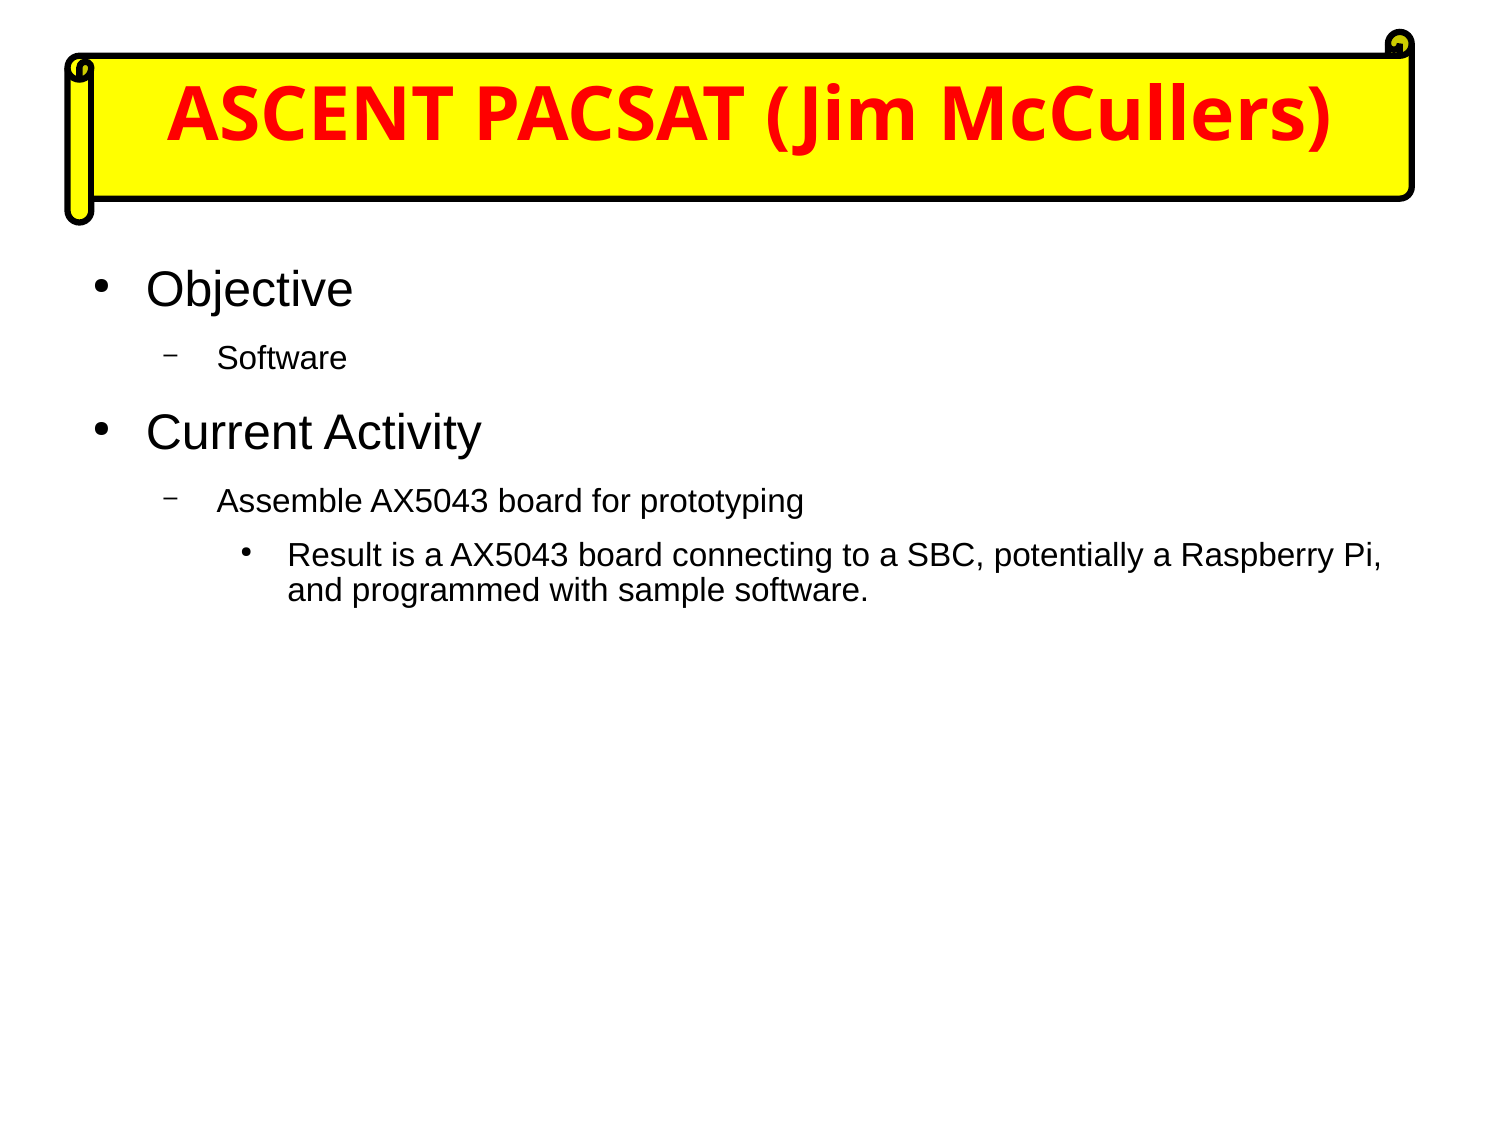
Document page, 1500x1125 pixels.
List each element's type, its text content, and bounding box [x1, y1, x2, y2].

text_box ASCENT PACSAT (Jim McCullers) [0, 58, 1500, 164]
text_box [72, 31, 1412, 58]
text_box [67, 164, 1412, 223]
list Objective Software Current Activity Assemble AX5043 board for prototyping Result is a AX5043 board connecting to a SBC, potentially a Raspberry Pi, and programmed with sample software. [75, 263, 1425, 916]
